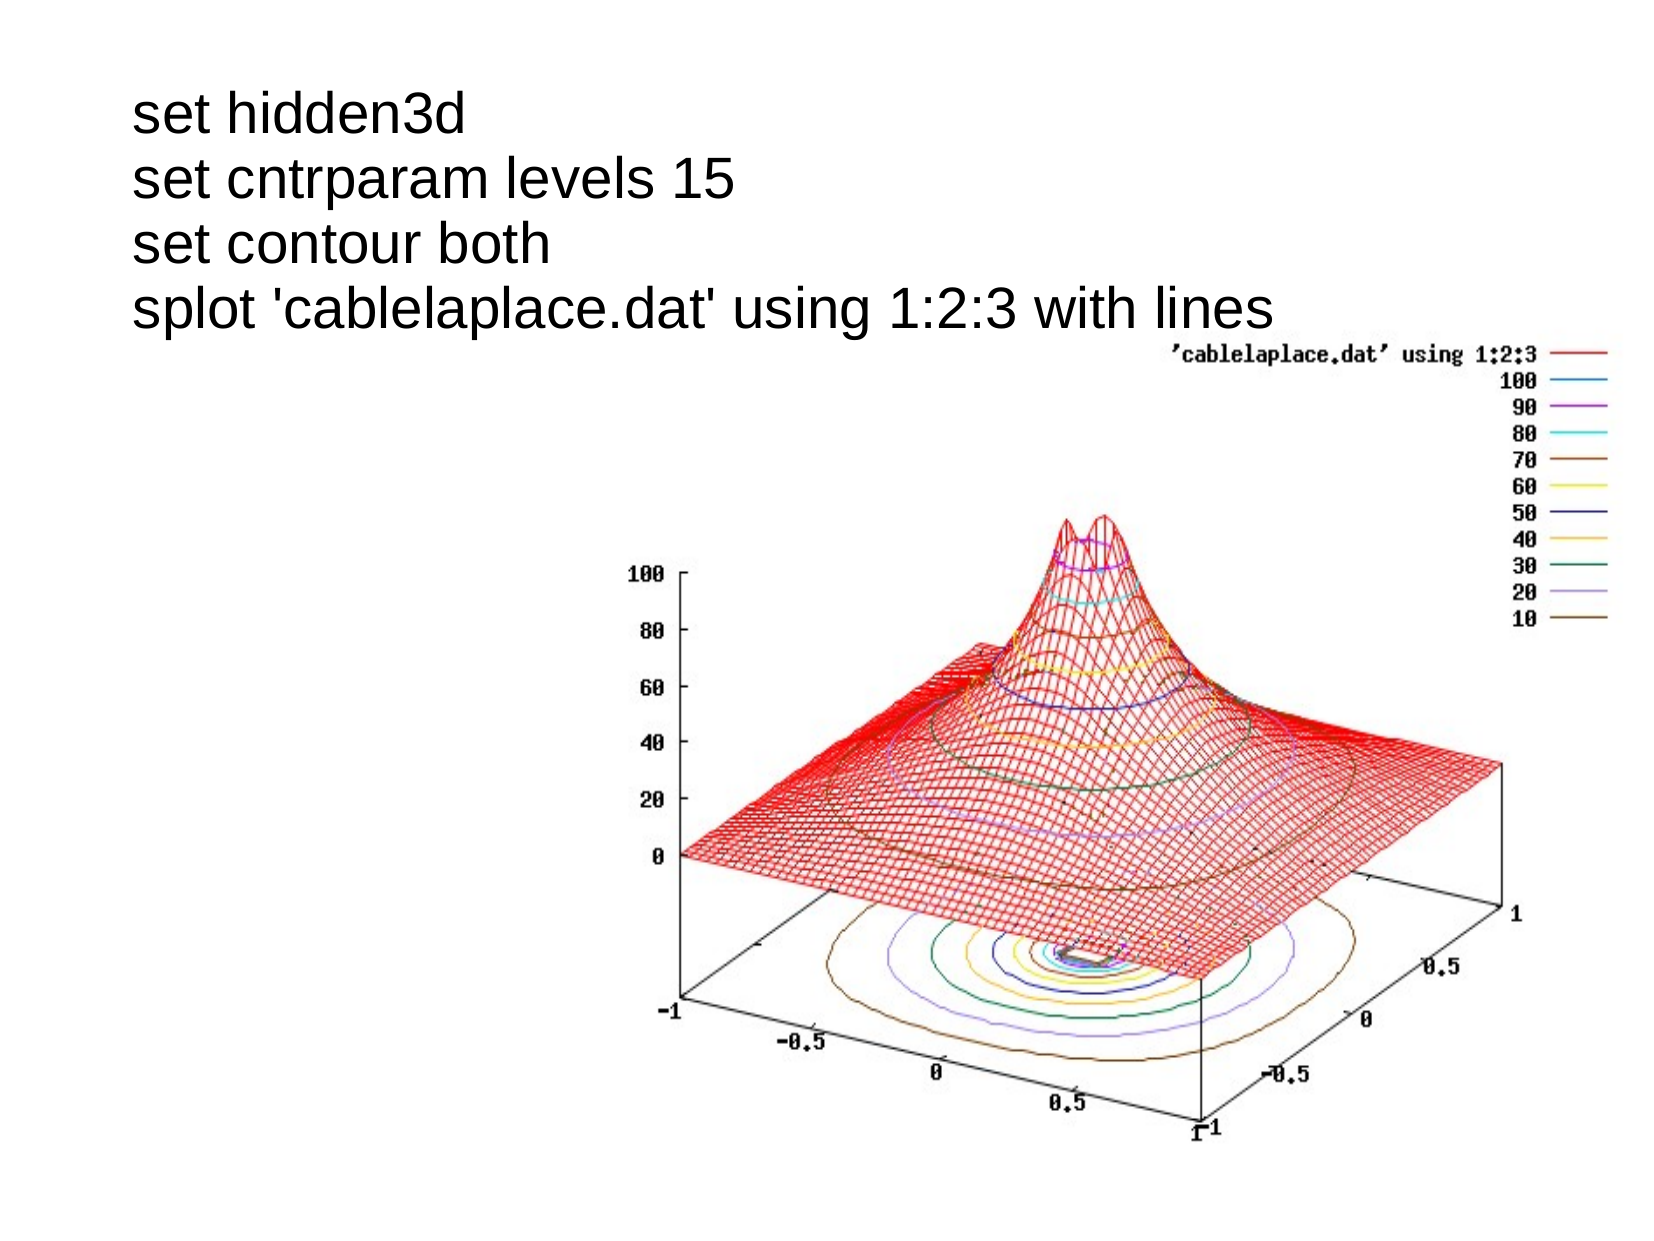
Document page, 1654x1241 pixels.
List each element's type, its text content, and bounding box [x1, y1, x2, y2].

picture [531, 265, 1650, 1241]
text_box set hidden3d set cntrparam levels 15 set contour both splot 'cablelaplace.dat' using 1:2:3 with lines [118, 73, 1300, 685]
